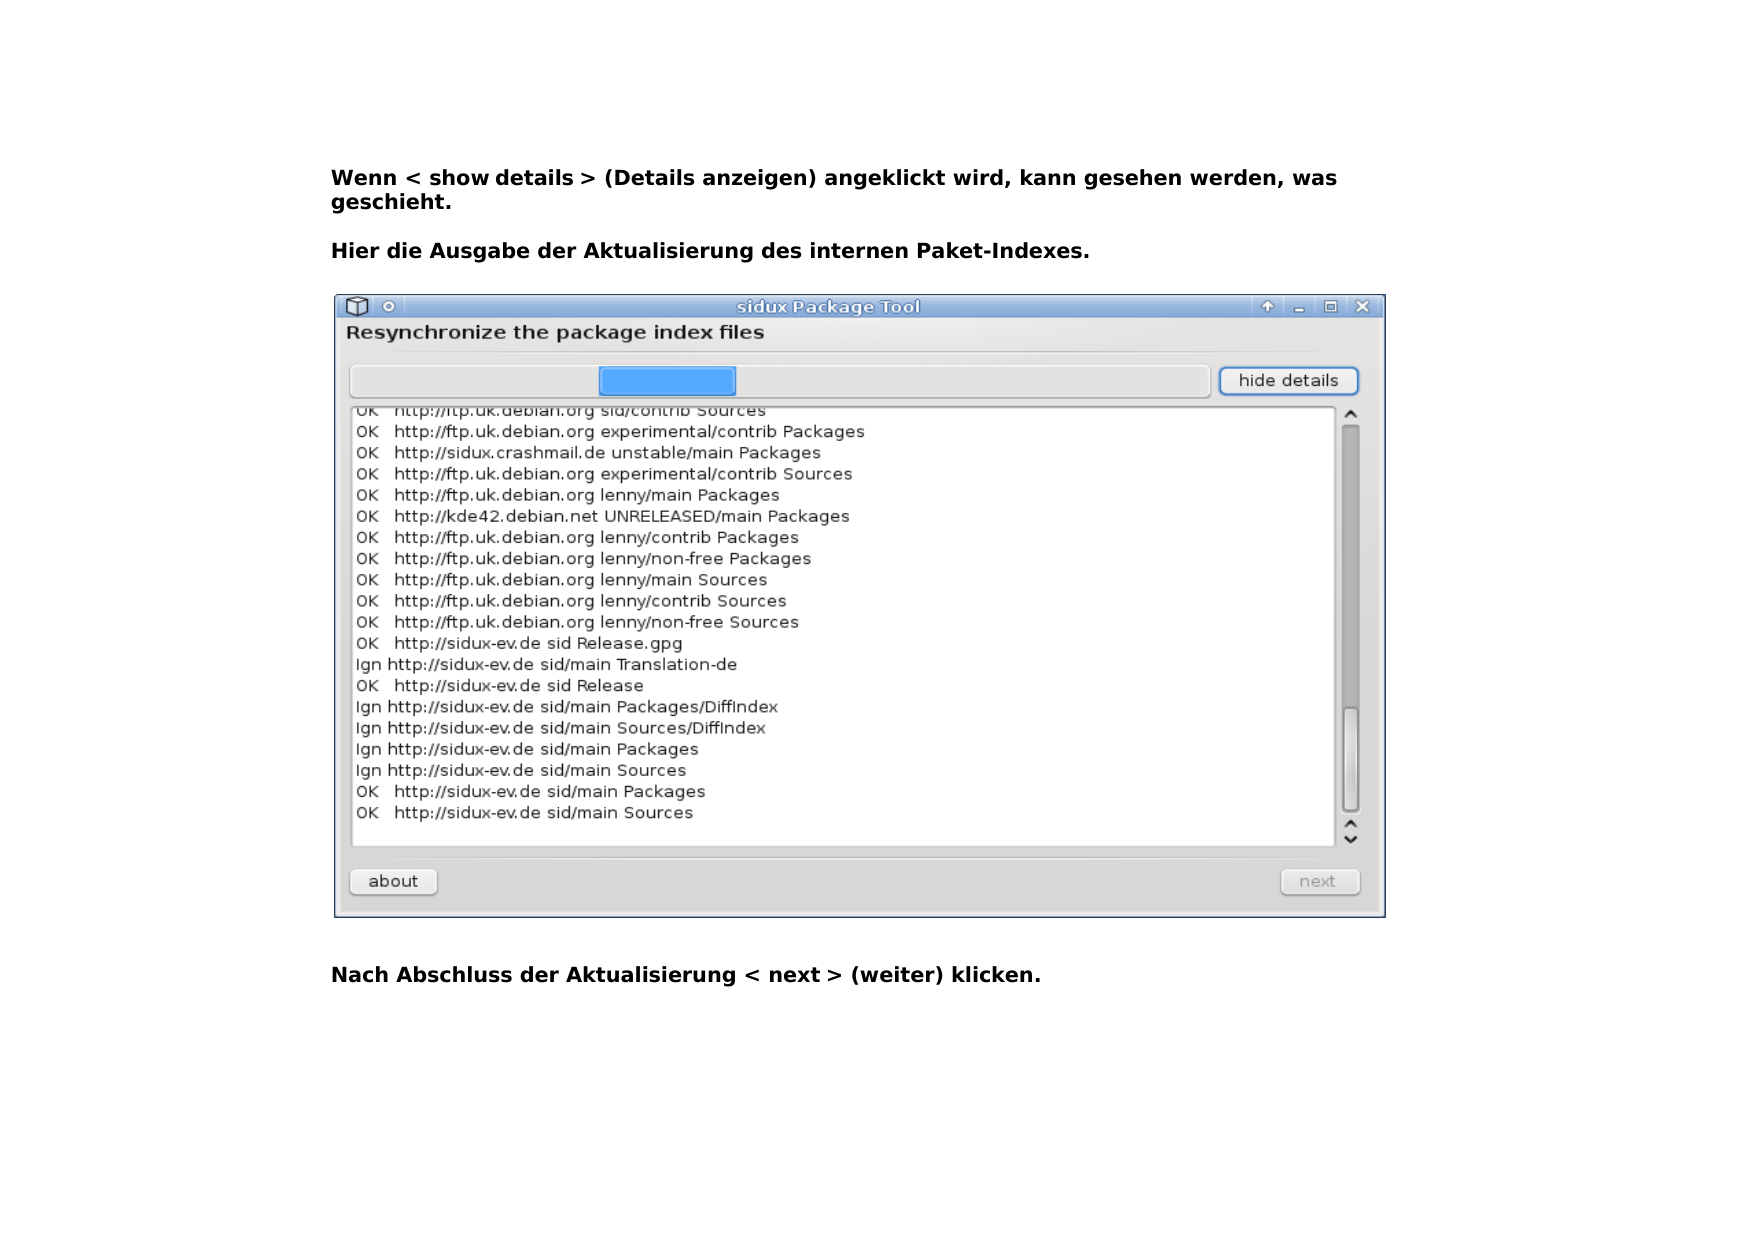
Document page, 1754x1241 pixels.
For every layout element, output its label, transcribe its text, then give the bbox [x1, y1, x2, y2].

text_box Nach Abschluss der Aktualisierung < next > (weiter) klicken. [330, 963, 1424, 988]
text_box Wenn < show details > (Details anzeigen) angeklickt wird, kann gesehen werden, was geschieht. Hier die Ausgabe der Aktualisierung des internen Paket-Indexes. [330, 166, 1424, 264]
picture [334, 294, 1386, 918]
